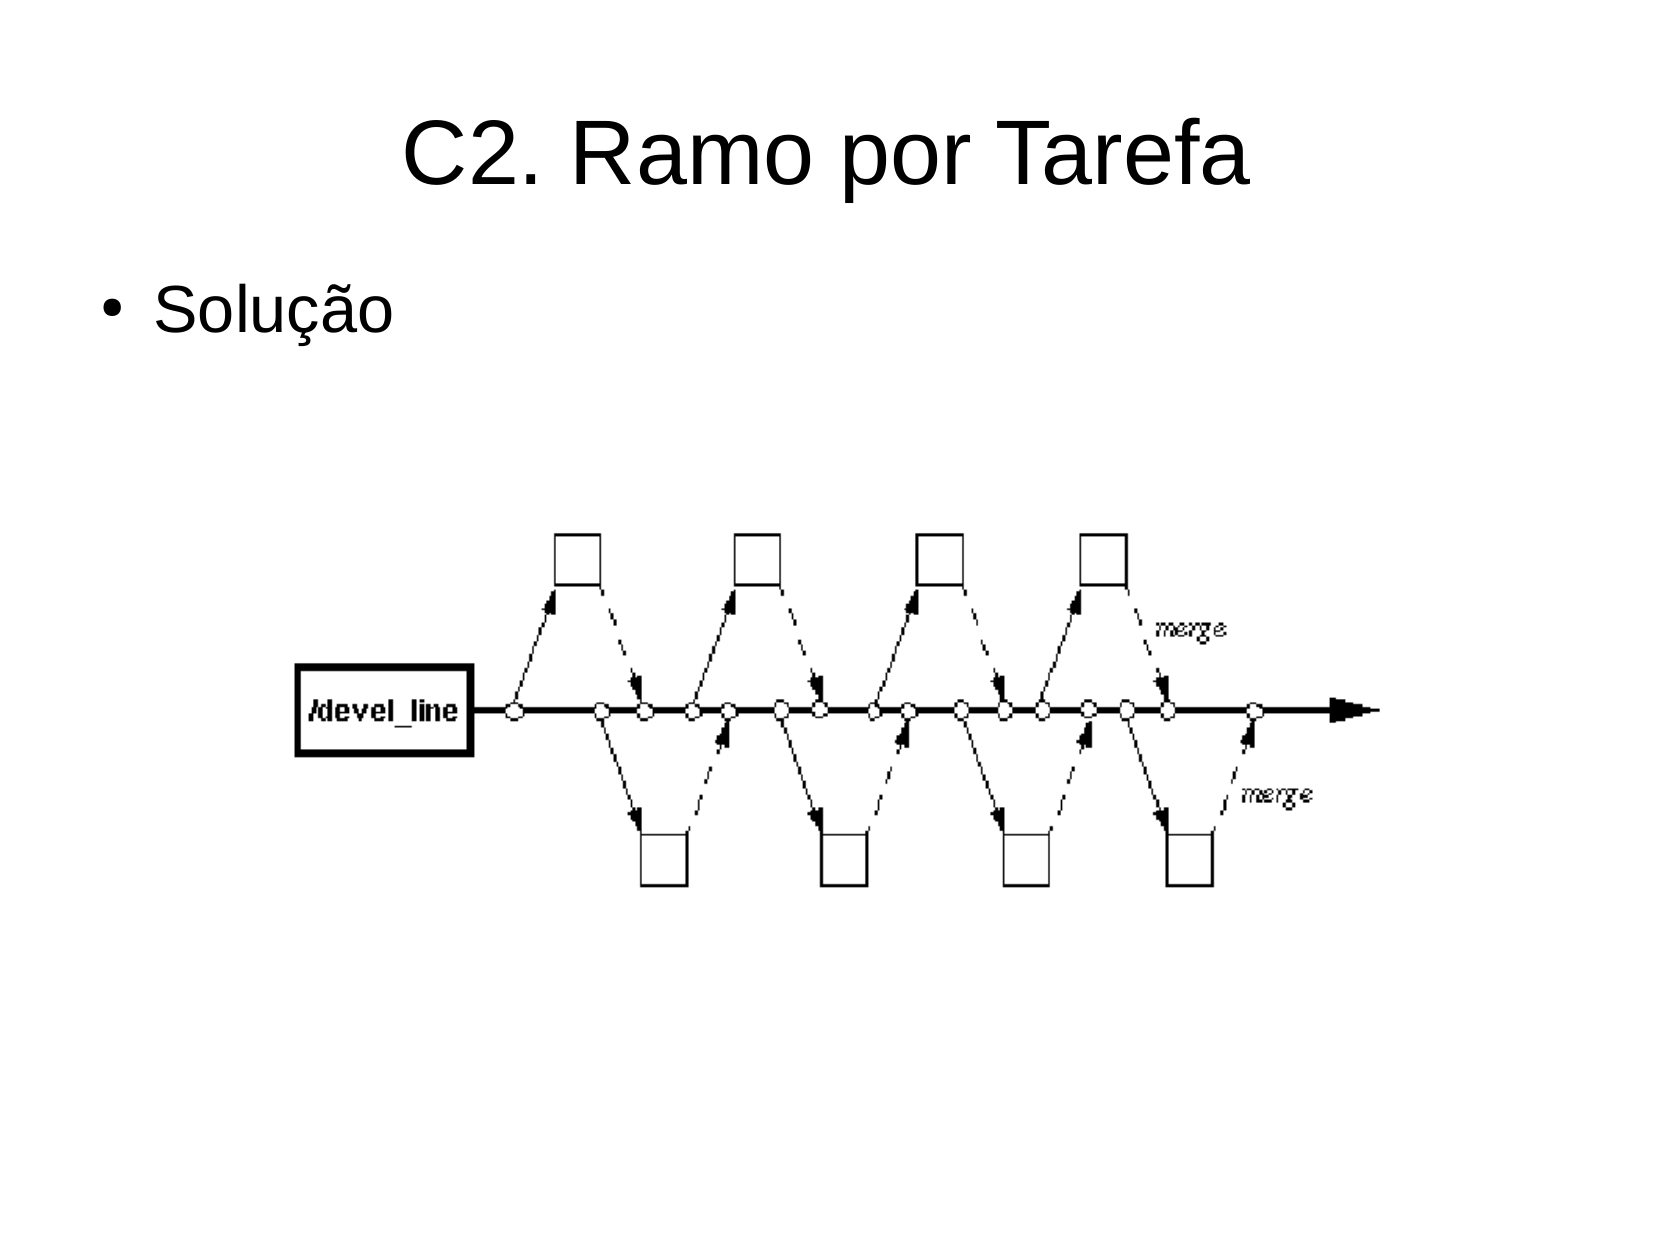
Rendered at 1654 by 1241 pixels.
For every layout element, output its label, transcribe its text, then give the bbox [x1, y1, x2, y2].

picture [262, 521, 1405, 911]
list Solução [82, 271, 1571, 1111]
title C2. Ramo por Tarefa [82, 49, 1571, 257]
